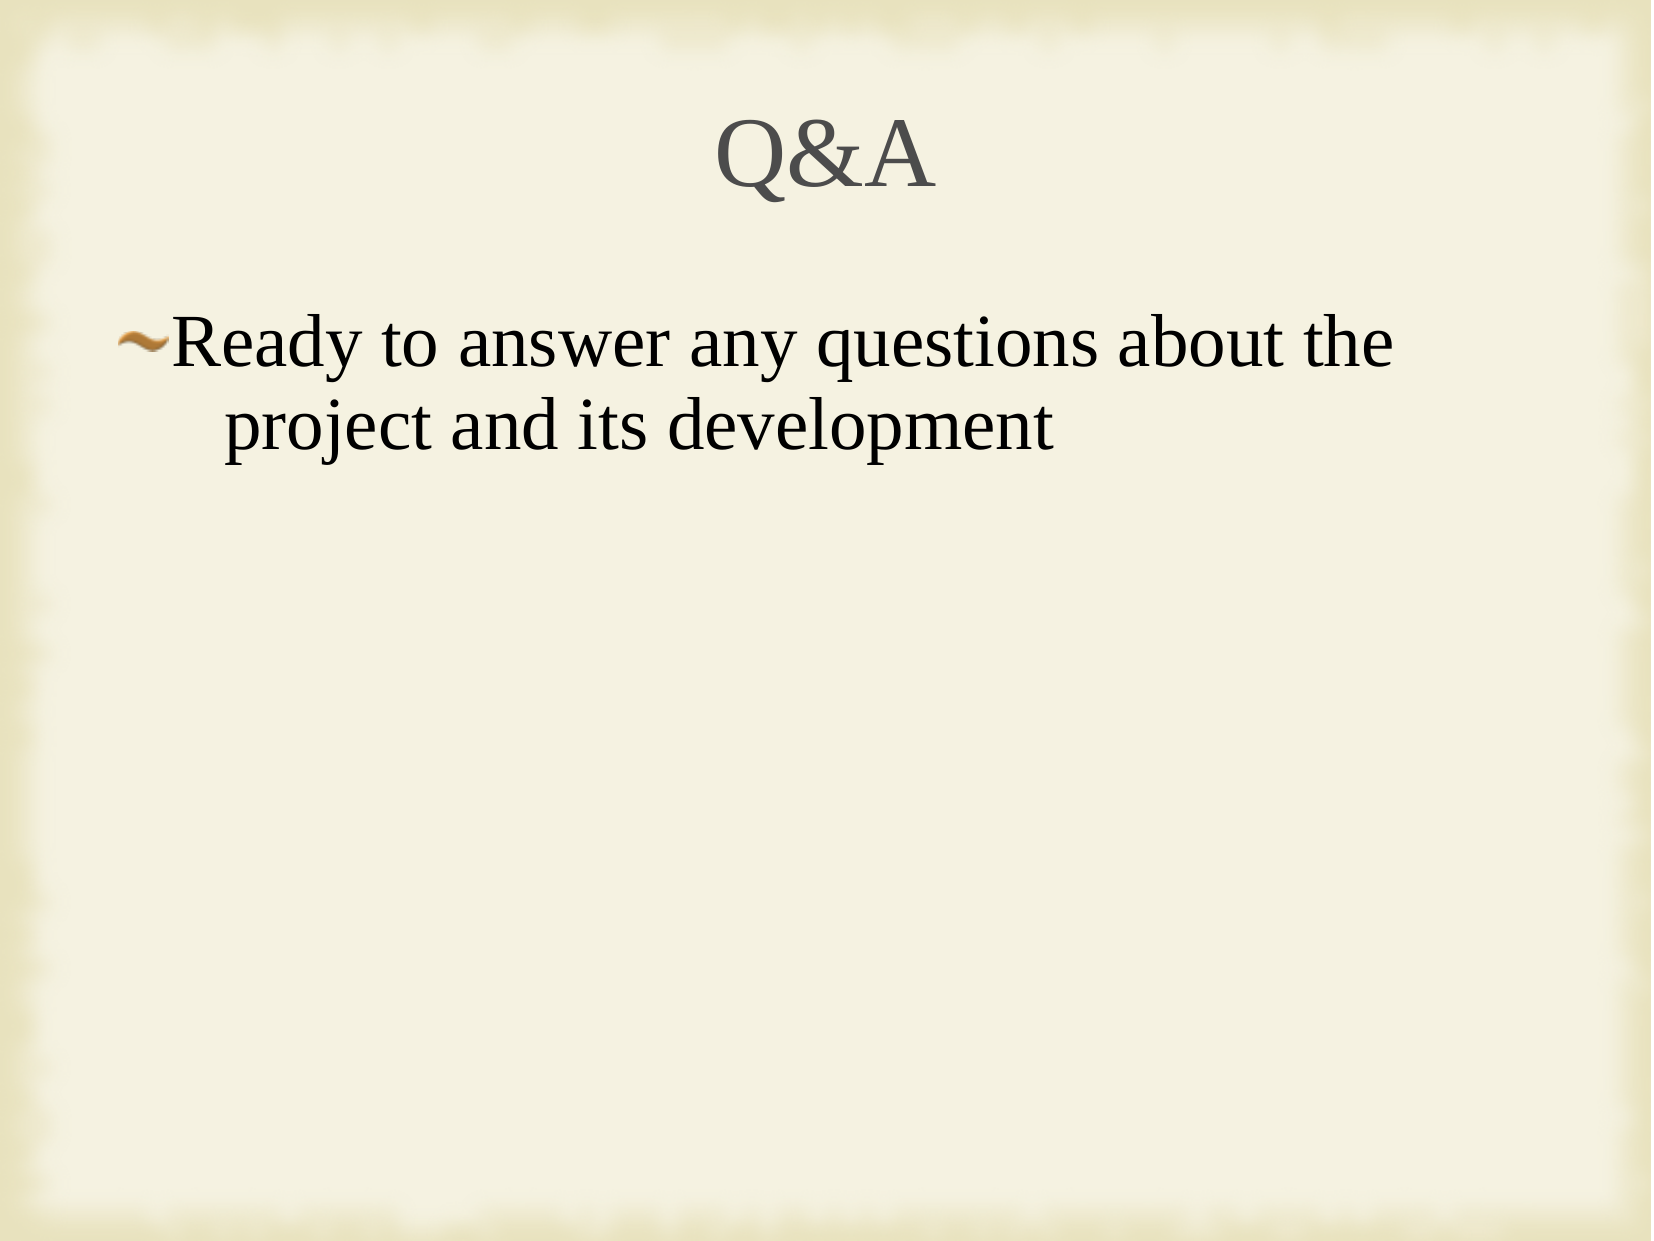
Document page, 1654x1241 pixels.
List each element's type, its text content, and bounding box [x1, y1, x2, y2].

list Ready to answer any questions about the project and its development [82, 300, 1571, 691]
picture [0, 0, 1651, 1241]
title Q&A [82, 49, 1571, 257]
